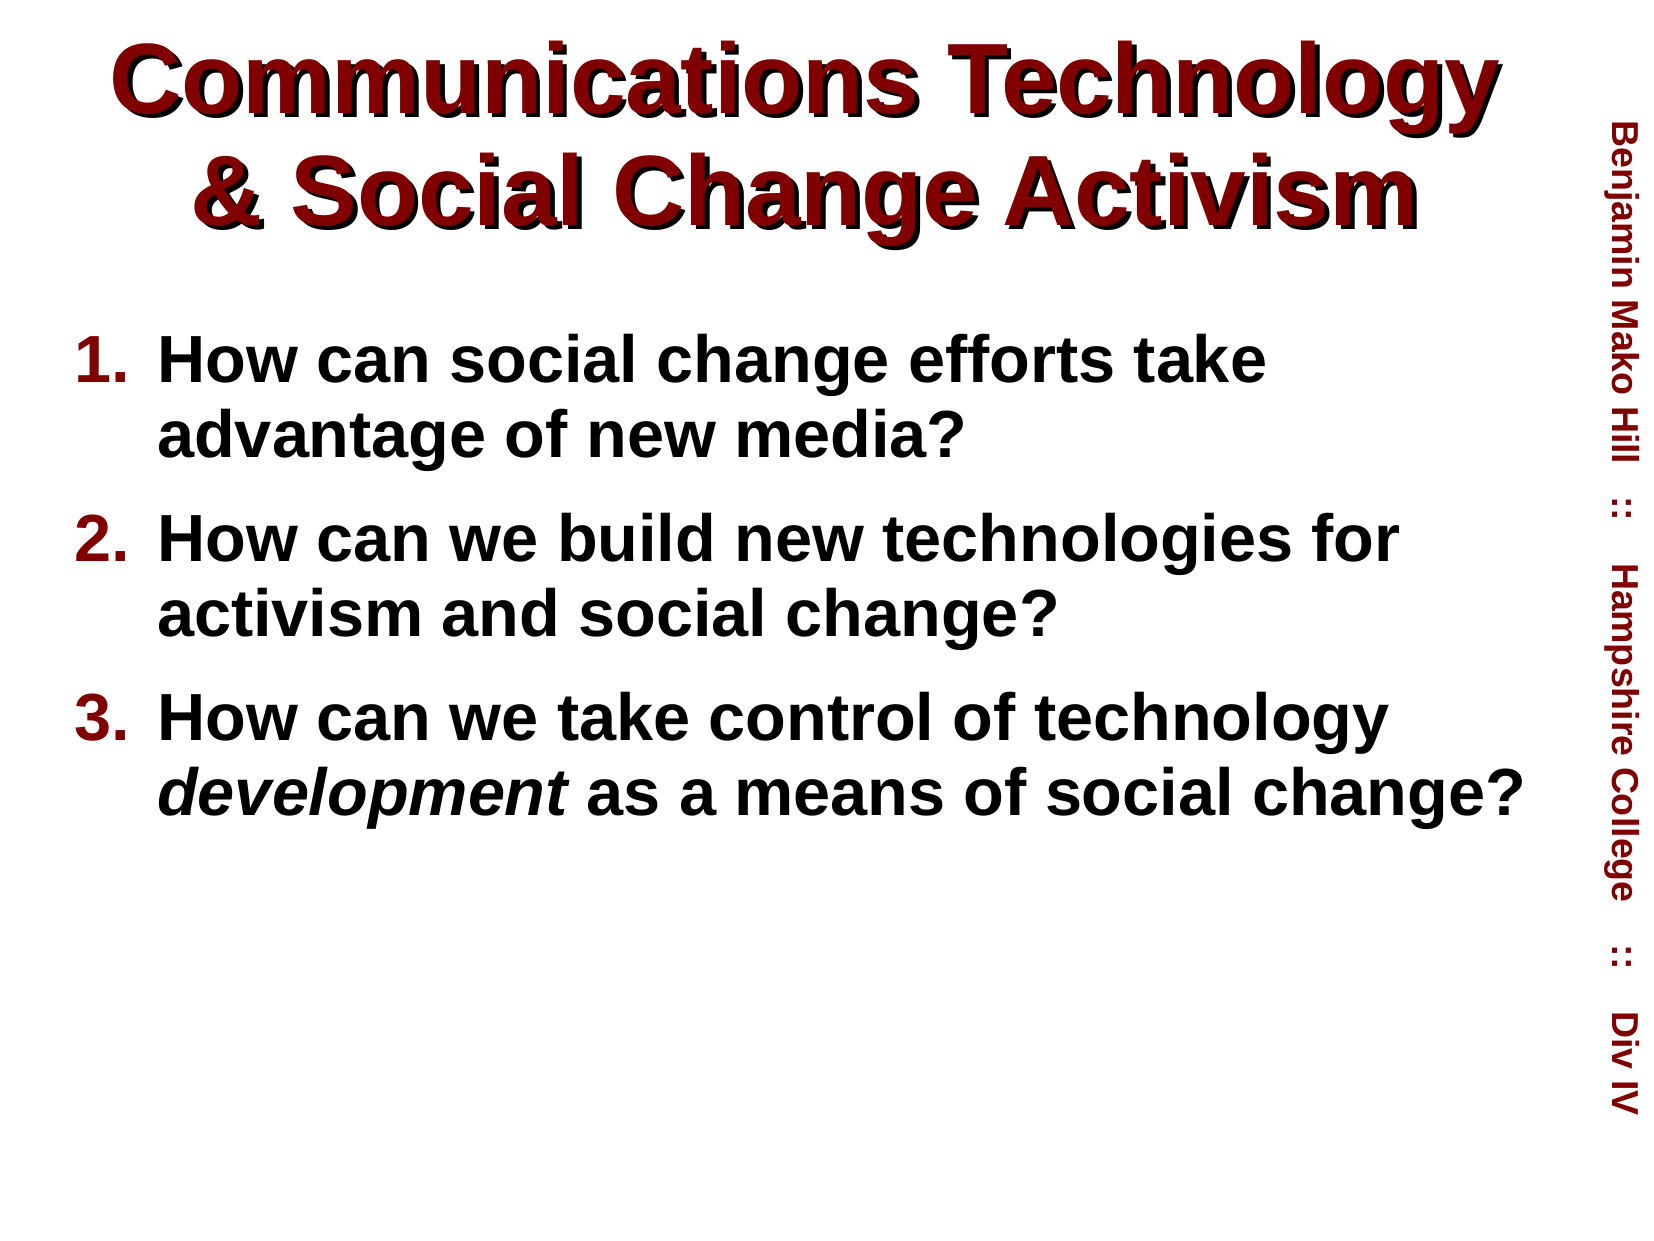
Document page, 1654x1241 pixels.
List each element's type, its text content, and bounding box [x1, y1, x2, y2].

title Communications Technology & Social Change Activism [68, 22, 1542, 247]
list How can social change efforts take advantage of new media? How can we build new technologies for activism and social change? How can we take control of technology development as a means of social change? [74, 322, 1534, 1199]
